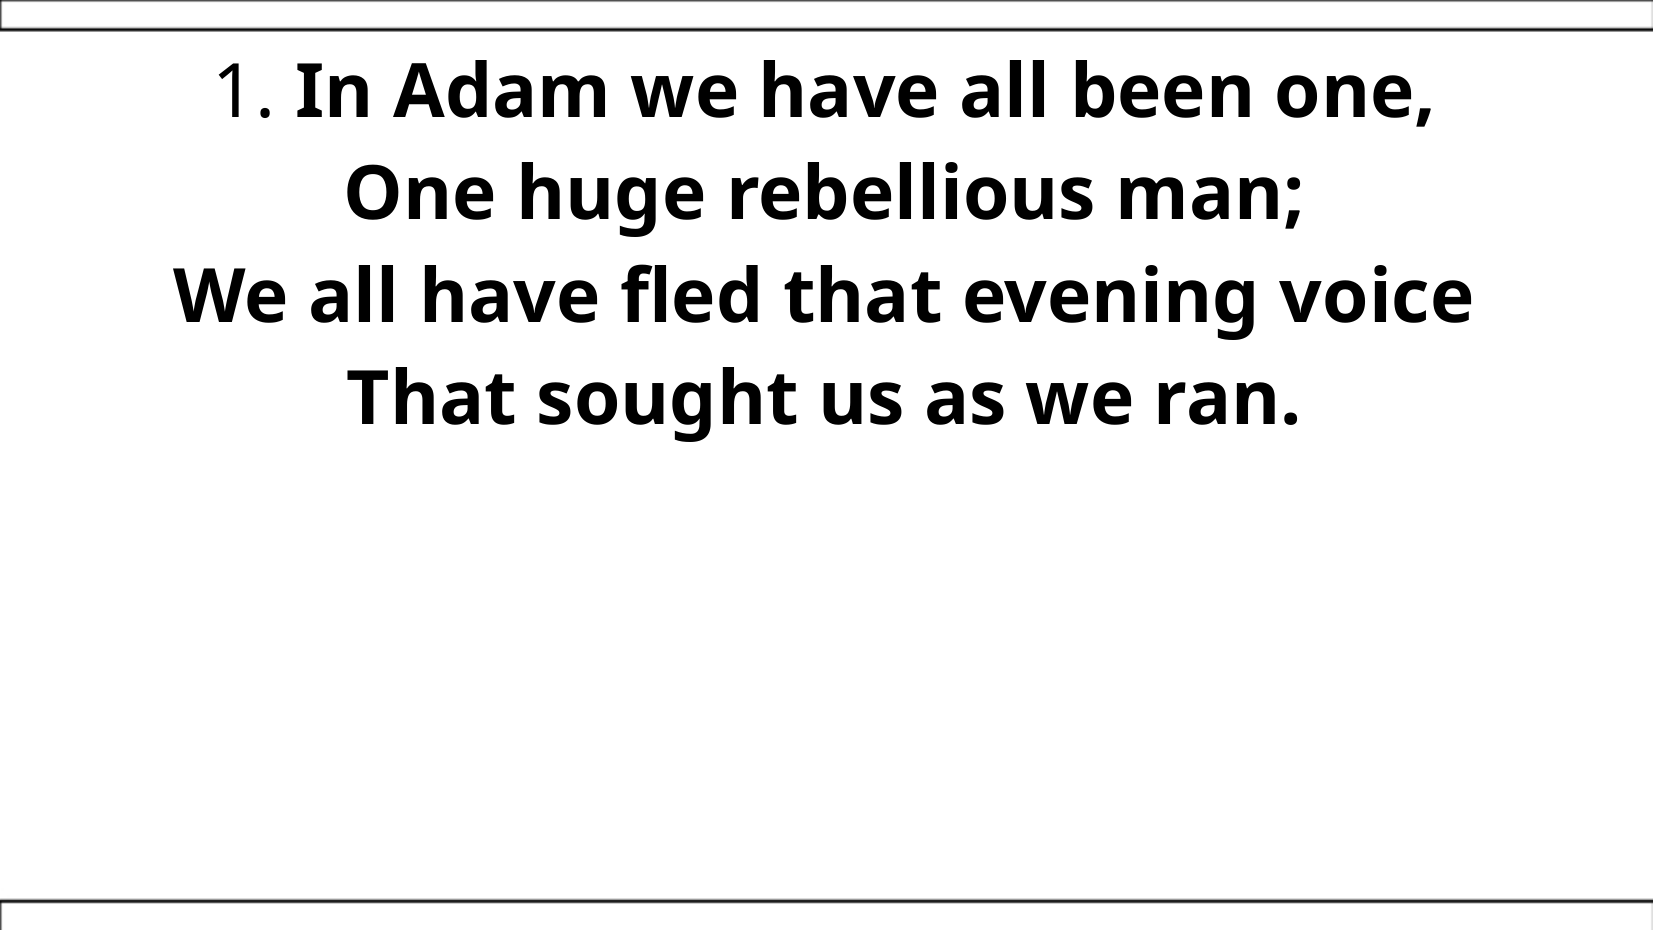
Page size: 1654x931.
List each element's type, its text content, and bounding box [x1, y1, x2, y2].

text_box 1. In Adam we have all been one, One huge rebellious man; We all have fled that evening voice That sought us as we ran. [75, 30, 1576, 445]
picture [0, 0, 1653, 930]
